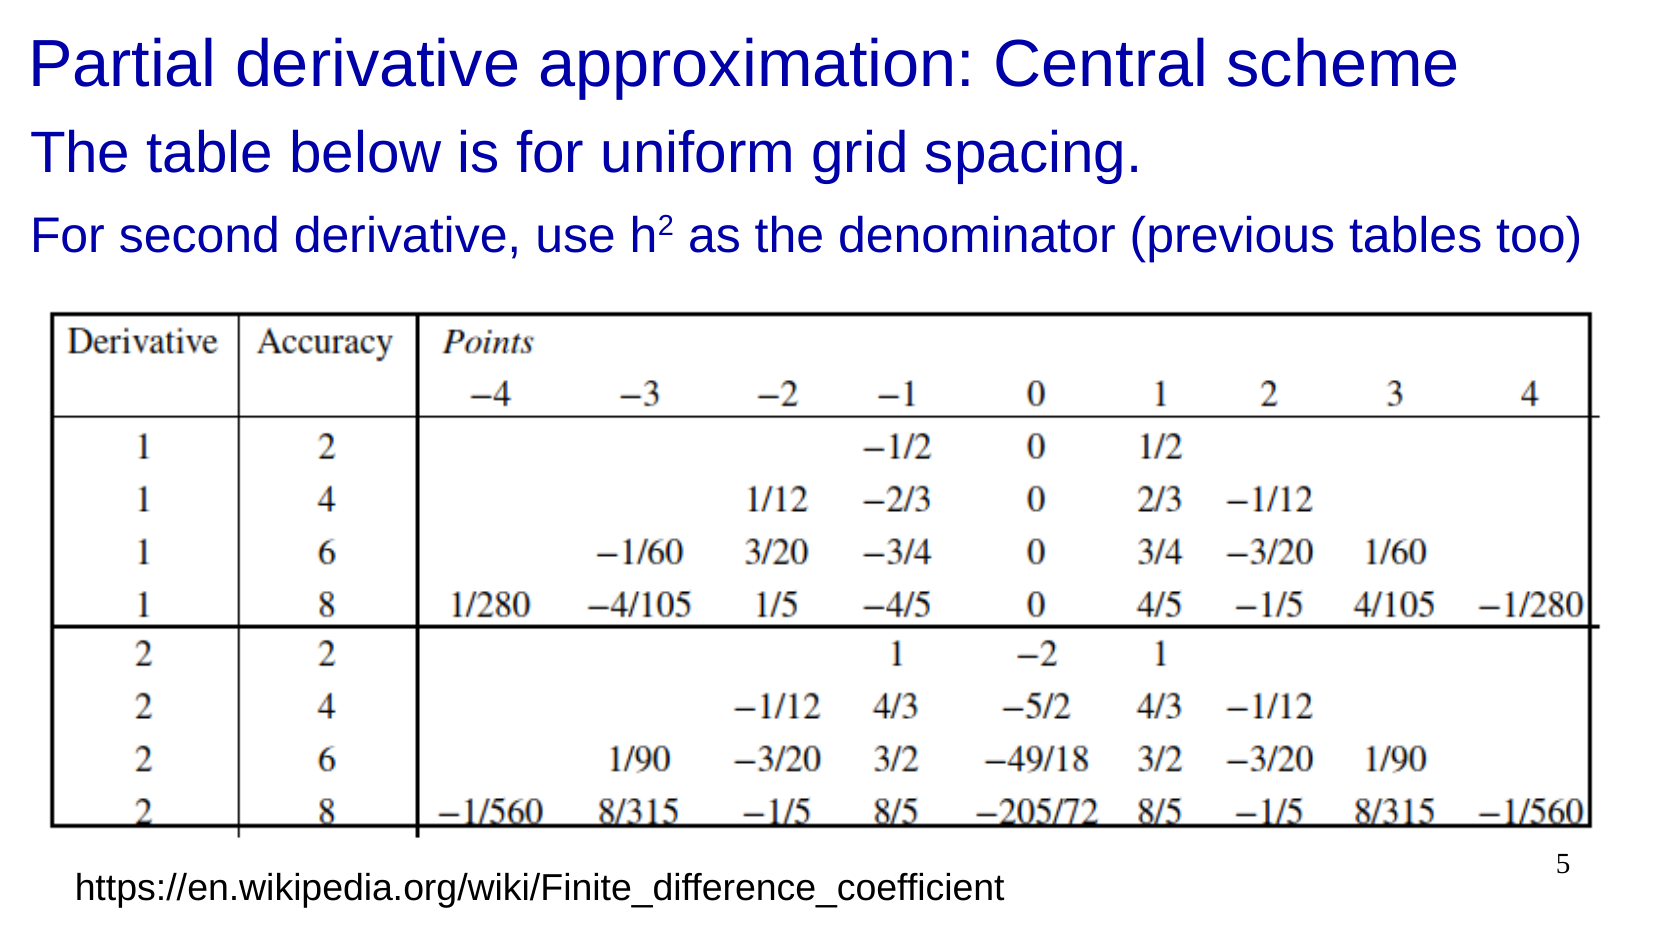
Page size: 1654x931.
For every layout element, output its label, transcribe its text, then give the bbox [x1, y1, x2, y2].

picture [39, 299, 1606, 841]
title Partial derivative approximation: Central scheme [28, 21, 1626, 106]
list The table below is for uniform grid spacing. For second derivative, use h2 as the denominator (previous tables too) [30, 120, 1645, 916]
text_box https://en.wikipedia.org/wiki/Finite_difference_coefficient [60, 858, 1366, 916]
